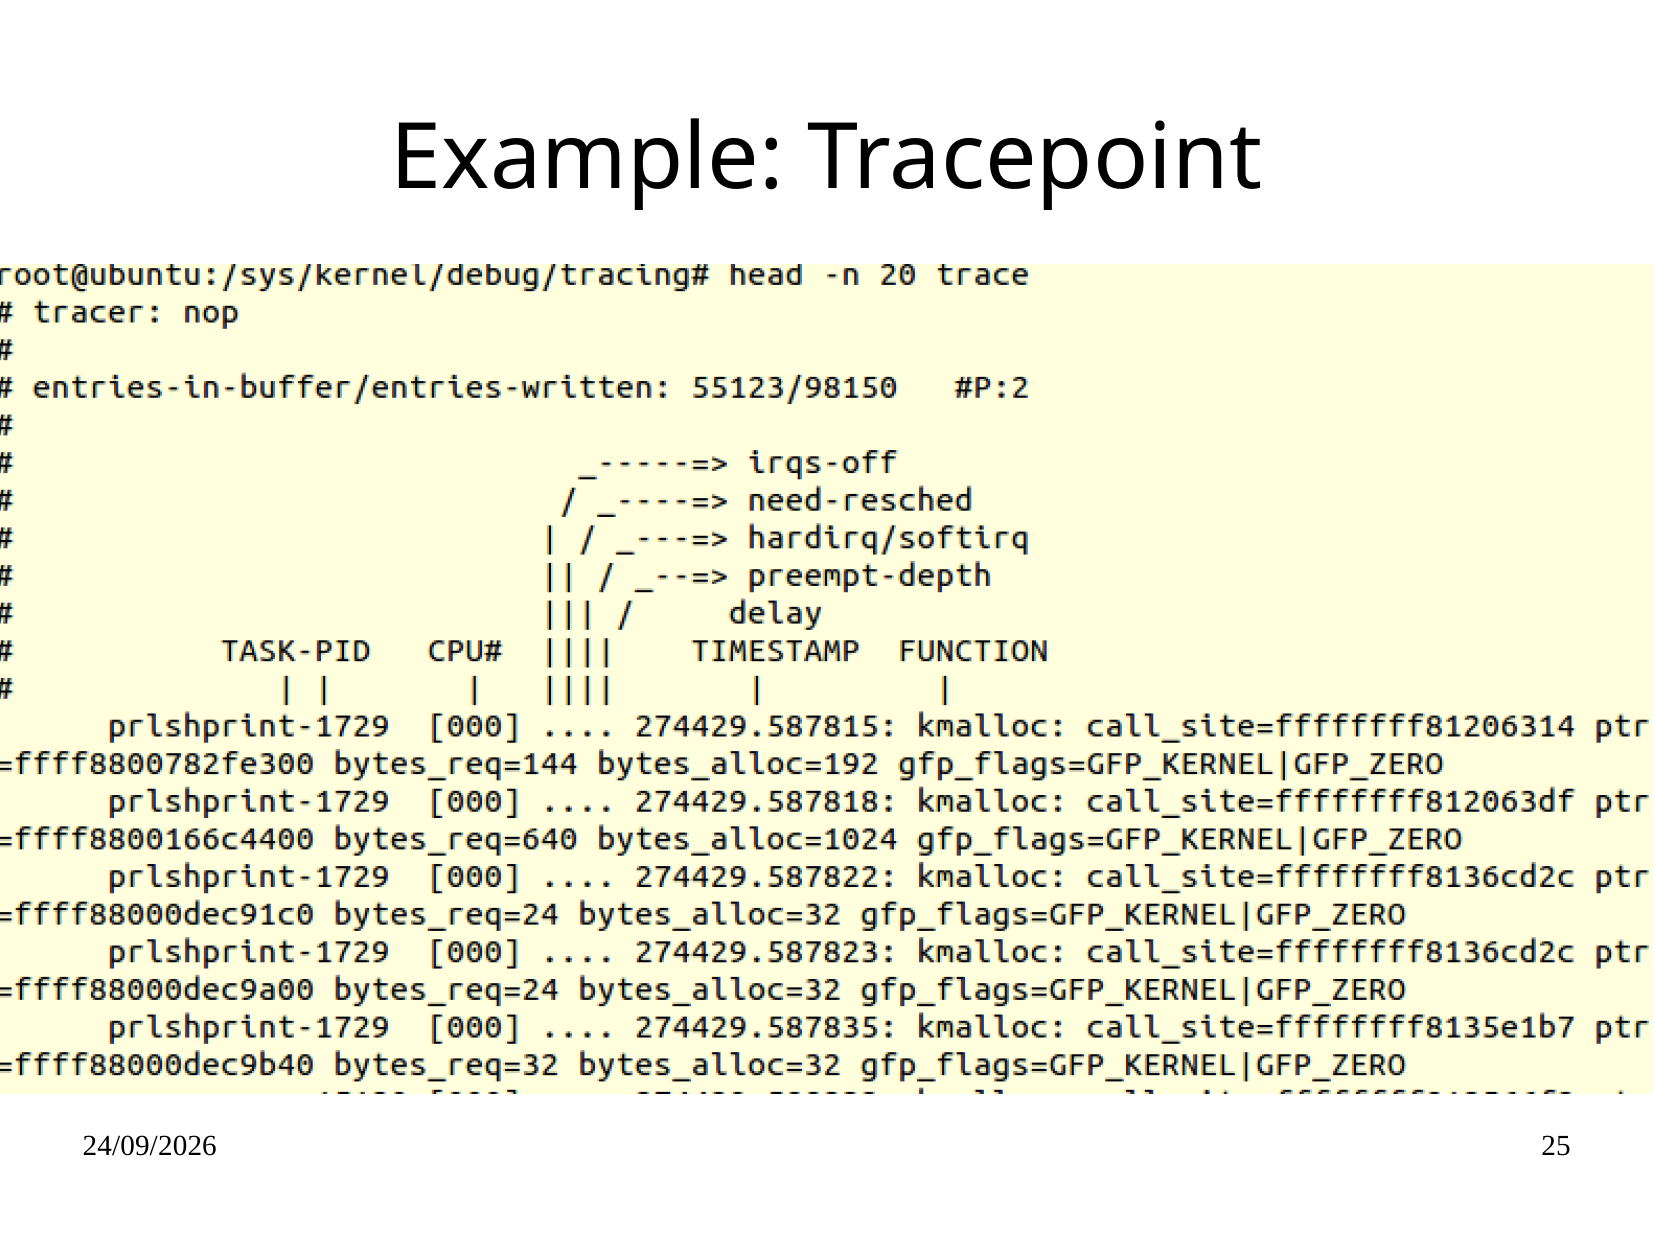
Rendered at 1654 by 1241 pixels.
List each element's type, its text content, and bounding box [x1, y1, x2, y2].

title Example: Tracepoint [82, 49, 1571, 257]
picture [0, 264, 1653, 1094]
